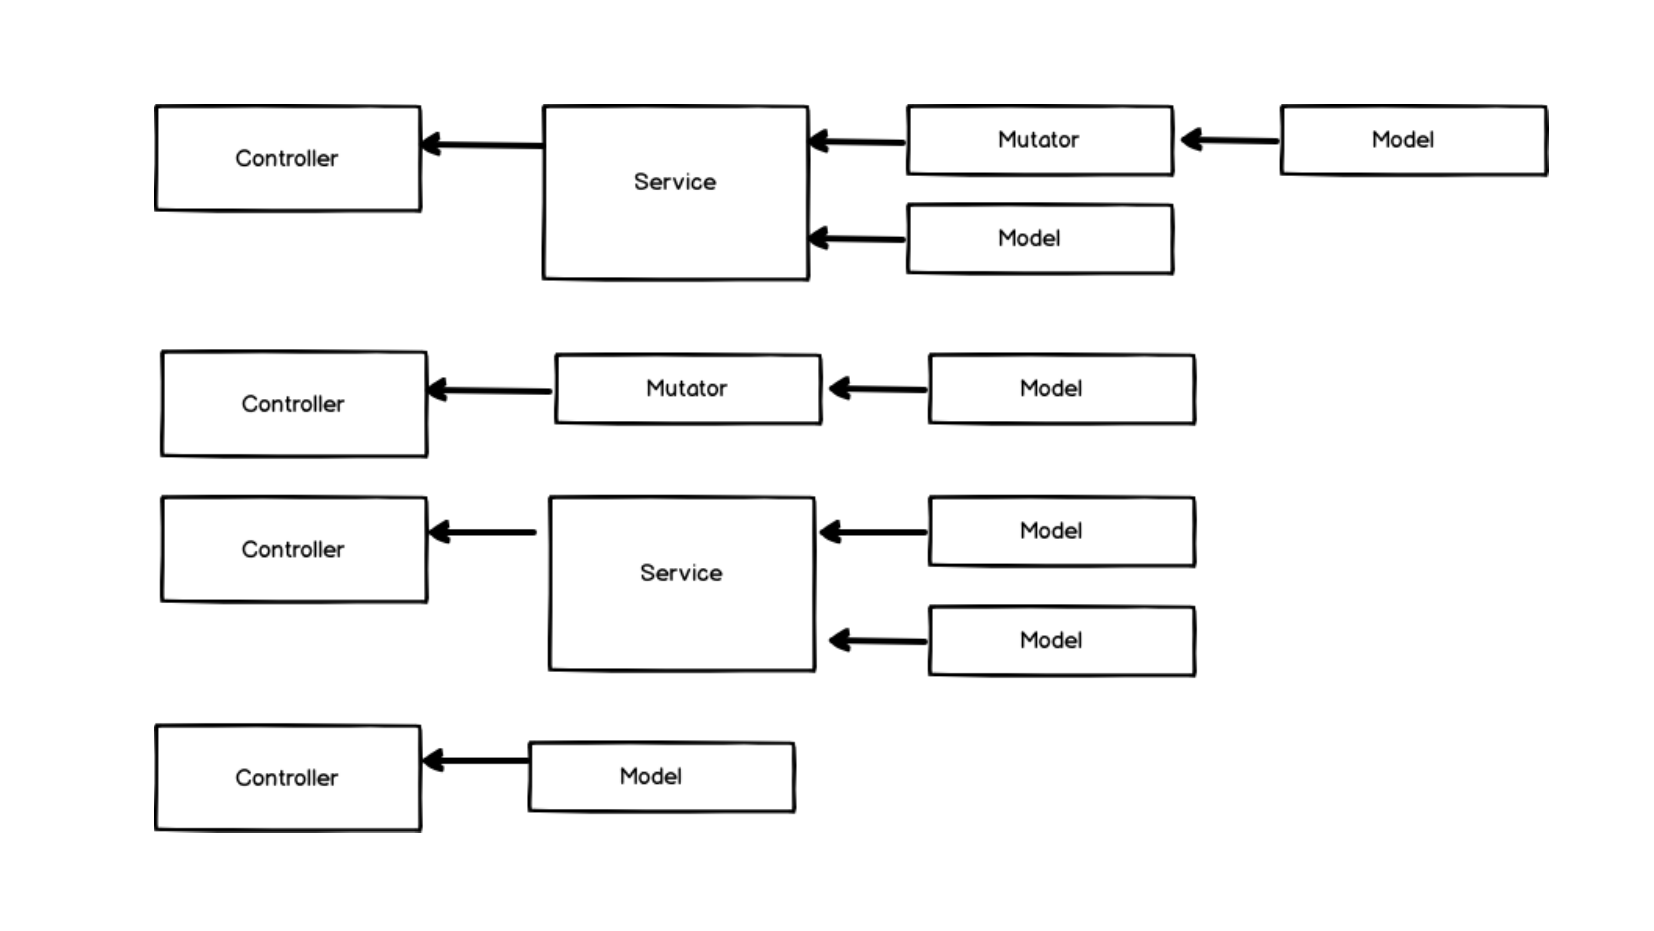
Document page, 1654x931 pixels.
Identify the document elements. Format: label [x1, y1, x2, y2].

picture [154, 104, 1549, 833]
